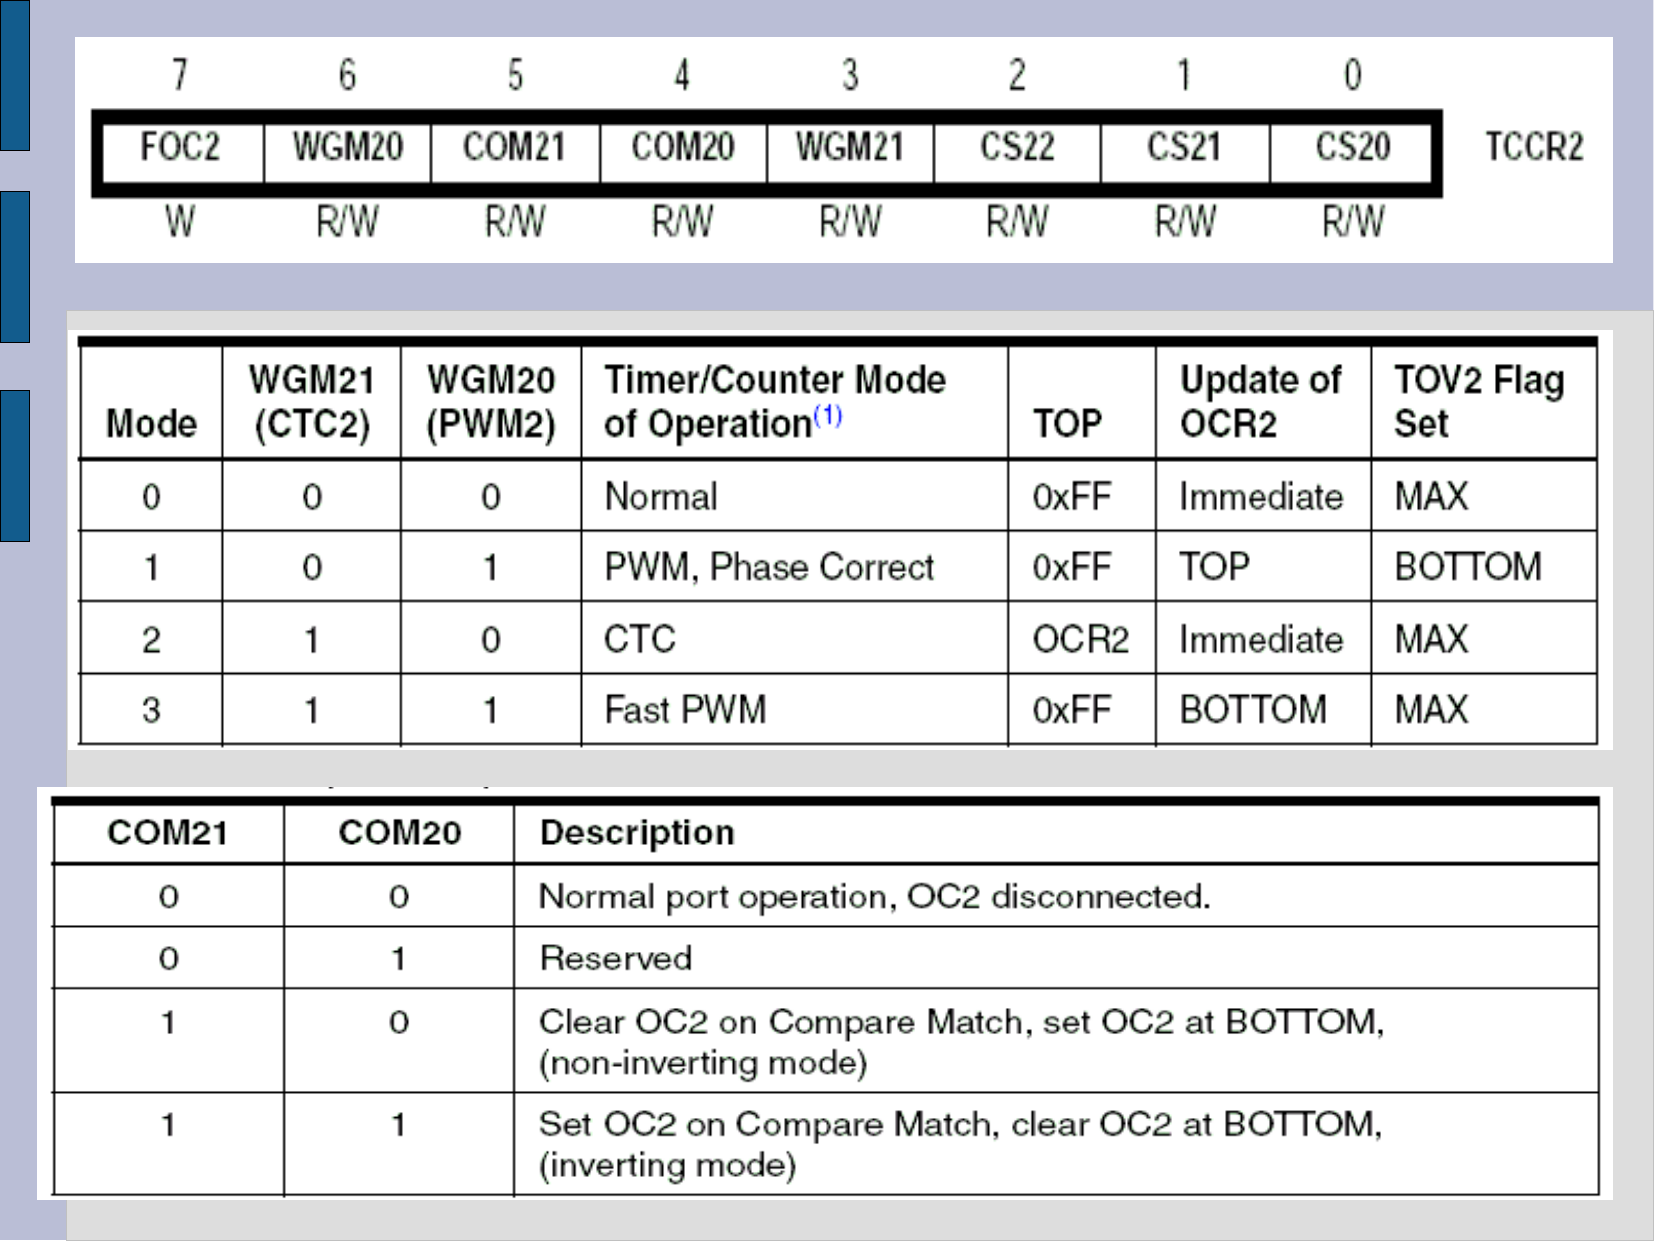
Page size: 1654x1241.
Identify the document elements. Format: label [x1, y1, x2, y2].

picture [68, 330, 1613, 751]
picture [75, 37, 1613, 263]
picture [37, 787, 1613, 1201]
